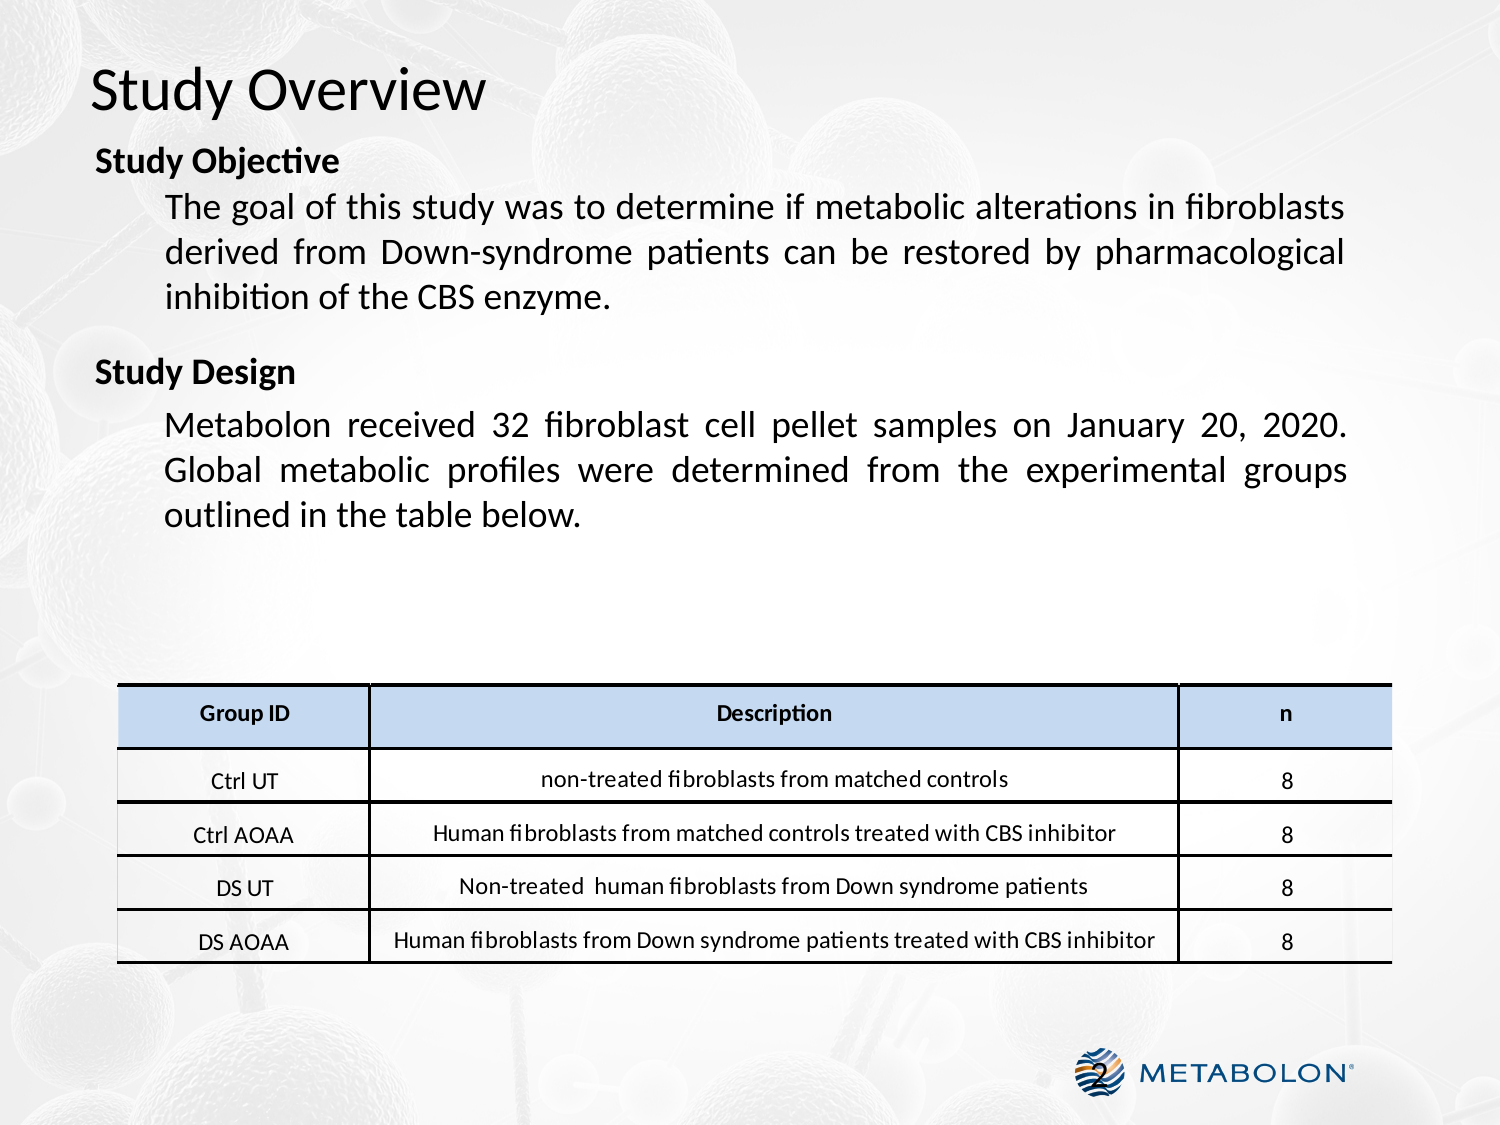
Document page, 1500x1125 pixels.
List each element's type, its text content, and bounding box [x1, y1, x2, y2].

text_box Metabolon received 32 fibroblast cell pellet samples on January 20, 2020. Global metabolic profiles were determined from the experimental groups outlined in the table below. [149, 392, 1364, 633]
title Study Overview [75, 45, 1425, 125]
slide_number <number> [1074, 1042, 1425, 1103]
text_box The goal of this study was to determine if metabolic alterations in fibroblasts derived from Down-syndrome patients can be restored by pharmacological inhibition of the CBS enzyme. [149, 174, 1361, 325]
text_box Study Design [80, 339, 312, 400]
picture [0, 0, 1500, 1125]
chart [117, 684, 1396, 967]
text_box Study Objective [80, 128, 356, 189]
